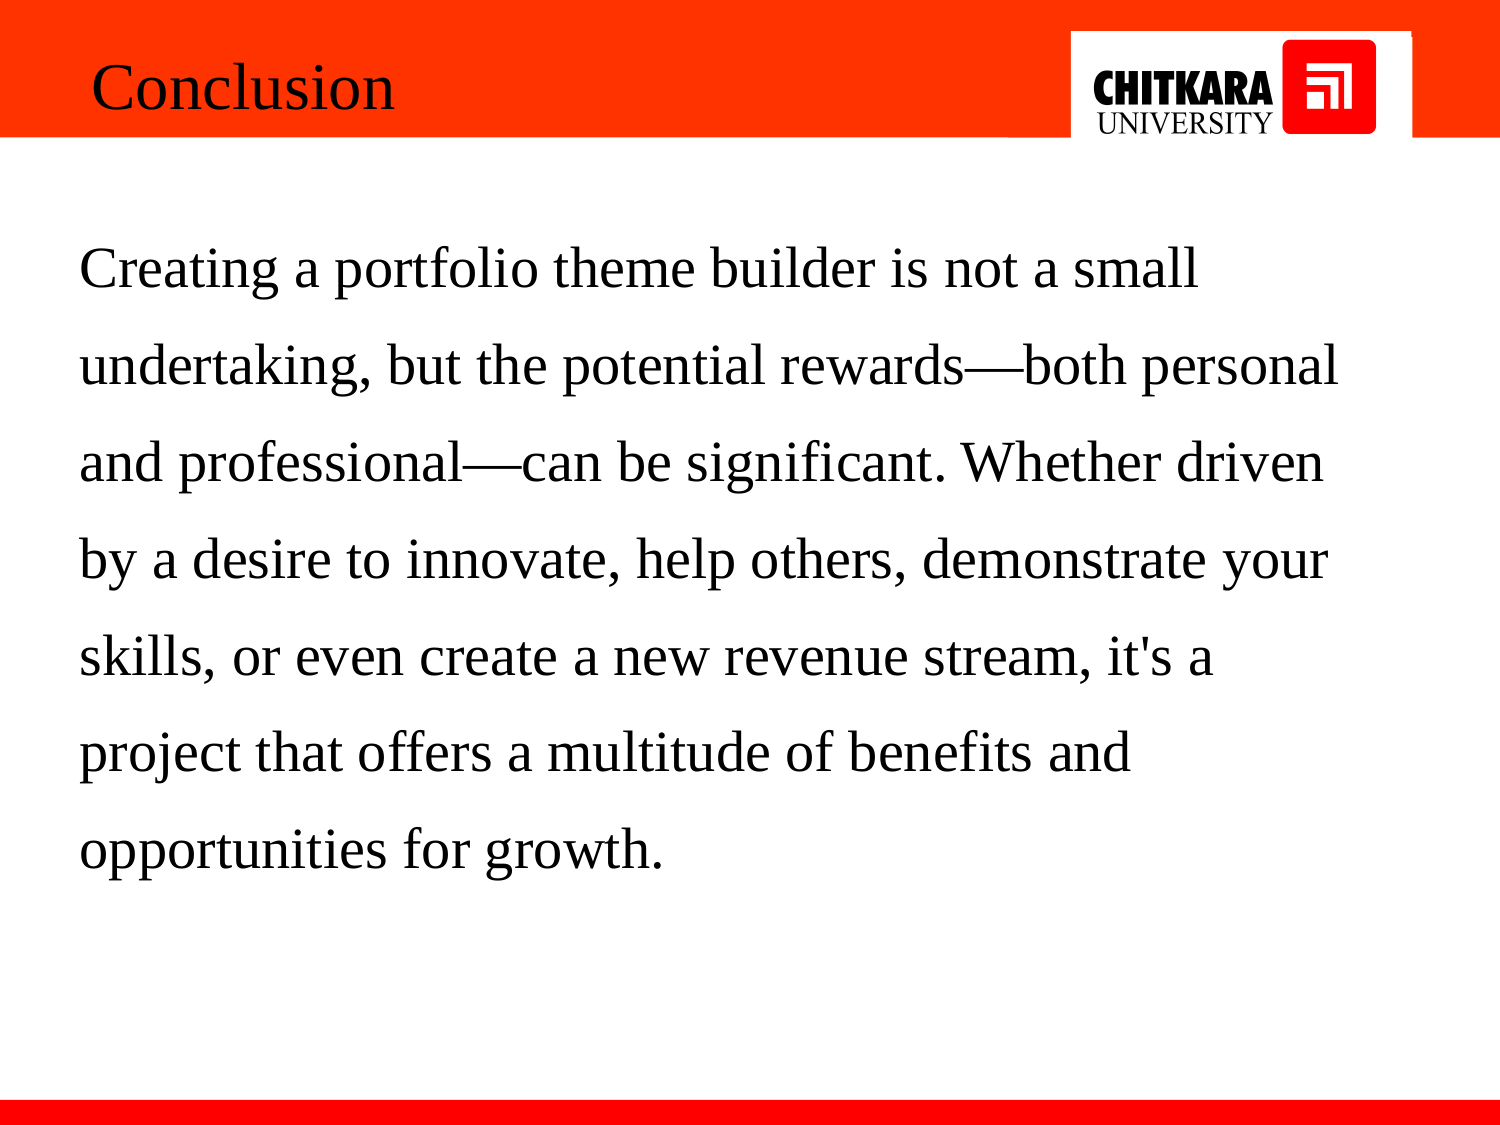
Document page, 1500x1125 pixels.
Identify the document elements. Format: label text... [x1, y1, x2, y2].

text_box Creating a portfolio theme builder is not a small undertaking, but the potential rewards—both personal and professional—can be significant. Whether driven by a desire to innovate, help others, demonstrate your skills, or even create a new revenue stream, it's a project that offers a multitude of benefits and opportunities for growth. [64, 196, 1400, 889]
text_box Conclusion [76, 42, 963, 132]
